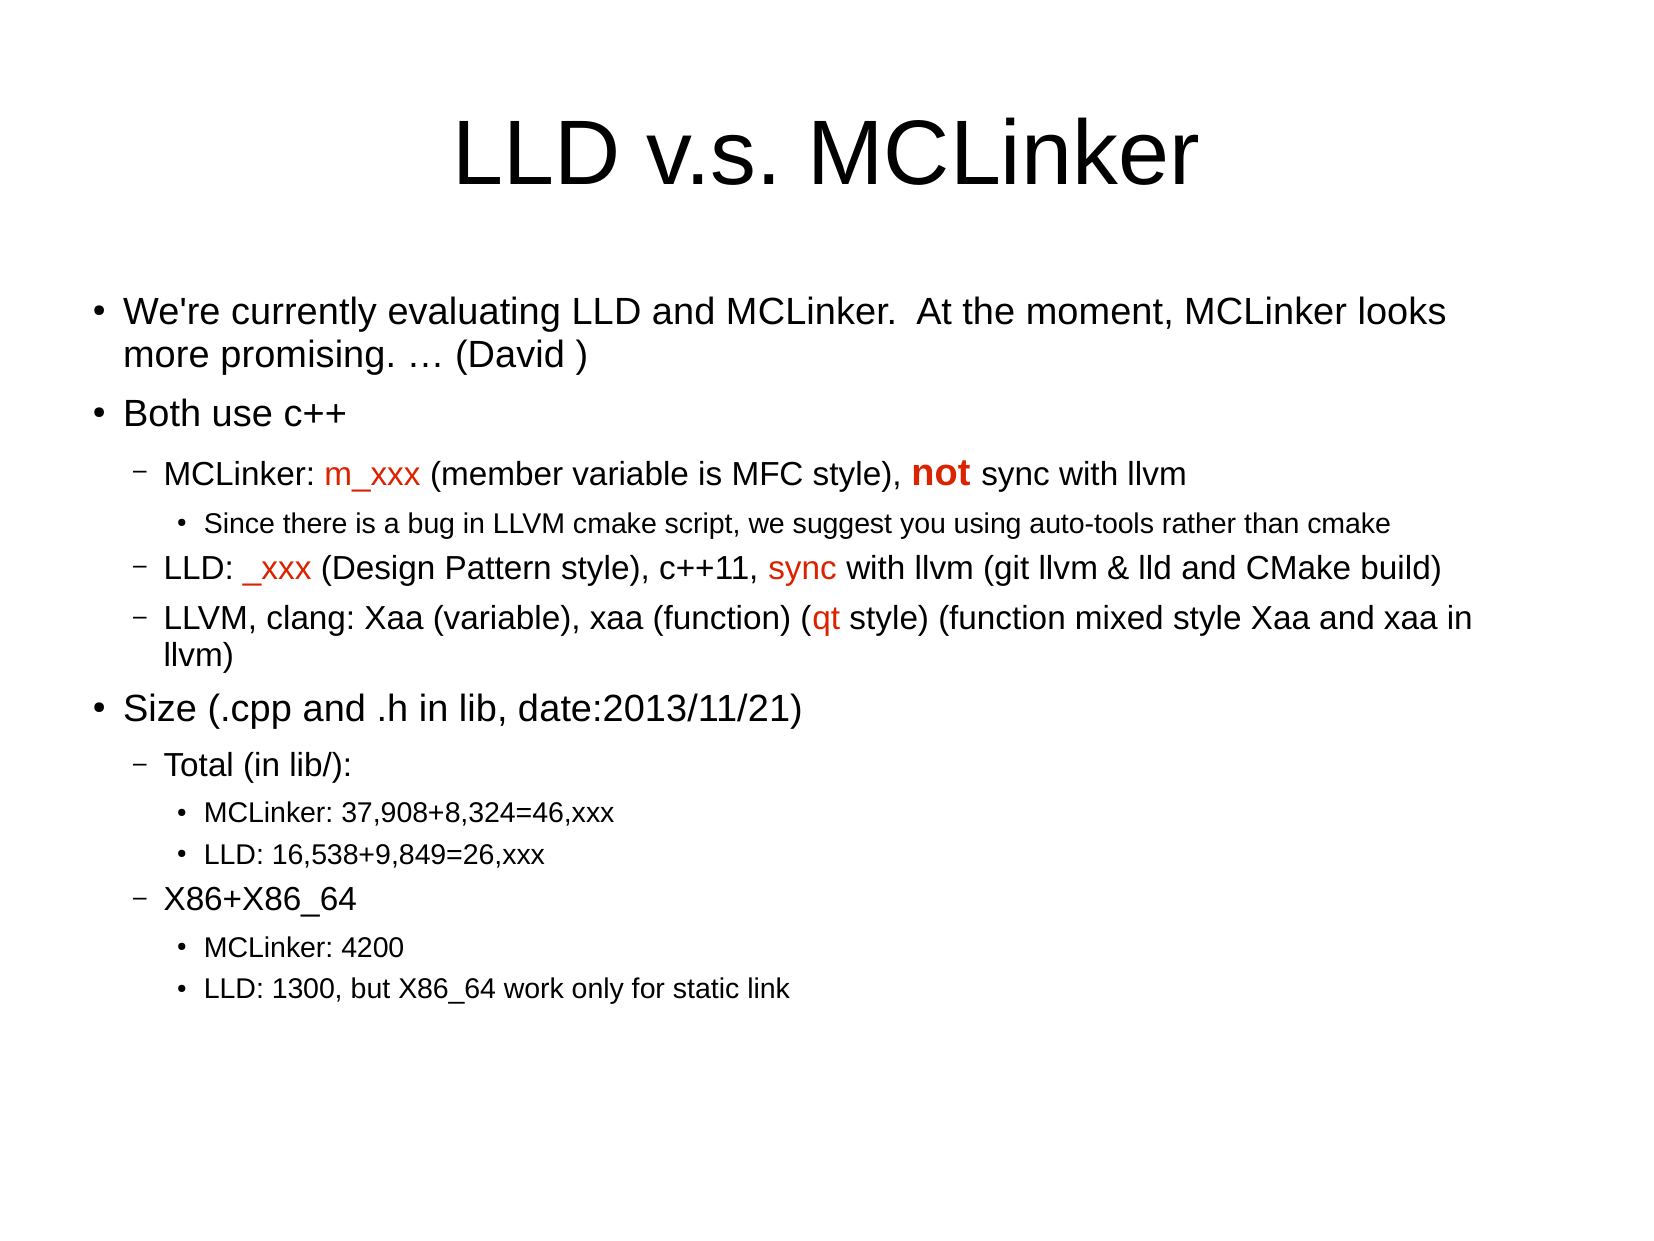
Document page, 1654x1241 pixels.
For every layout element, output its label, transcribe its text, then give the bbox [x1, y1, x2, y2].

title LLD v.s. MCLinker [82, 49, 1571, 257]
list We're currently evaluating LLD and MCLinker. At the moment, MCLinker looks more promising. … (David ) Both use c++ MCLinker: m_xxx (member variable is MFC style), not sync with llvm Since there is a bug in LLVM cmake script, we suggest you using auto-tools rather than cmake LLD: _xxx (Design Pattern style), c++11, sync with llvm (git llvm & lld and CMake build) LLVM, clang: Xaa (variable), xaa (function) (qt style) (function mixed style Xaa and xaa in llvm) Size (.cpp and .h in lib, date:2013/11/21) Total (in lib/): MCLinker: 37,908+8,324=46,xxx LLD: 16,538+9,849=26,xxx X86+X86_64 MCLinker: 4200 LLD: 1300, but X86_64 work only for static link [82, 290, 1538, 1010]
